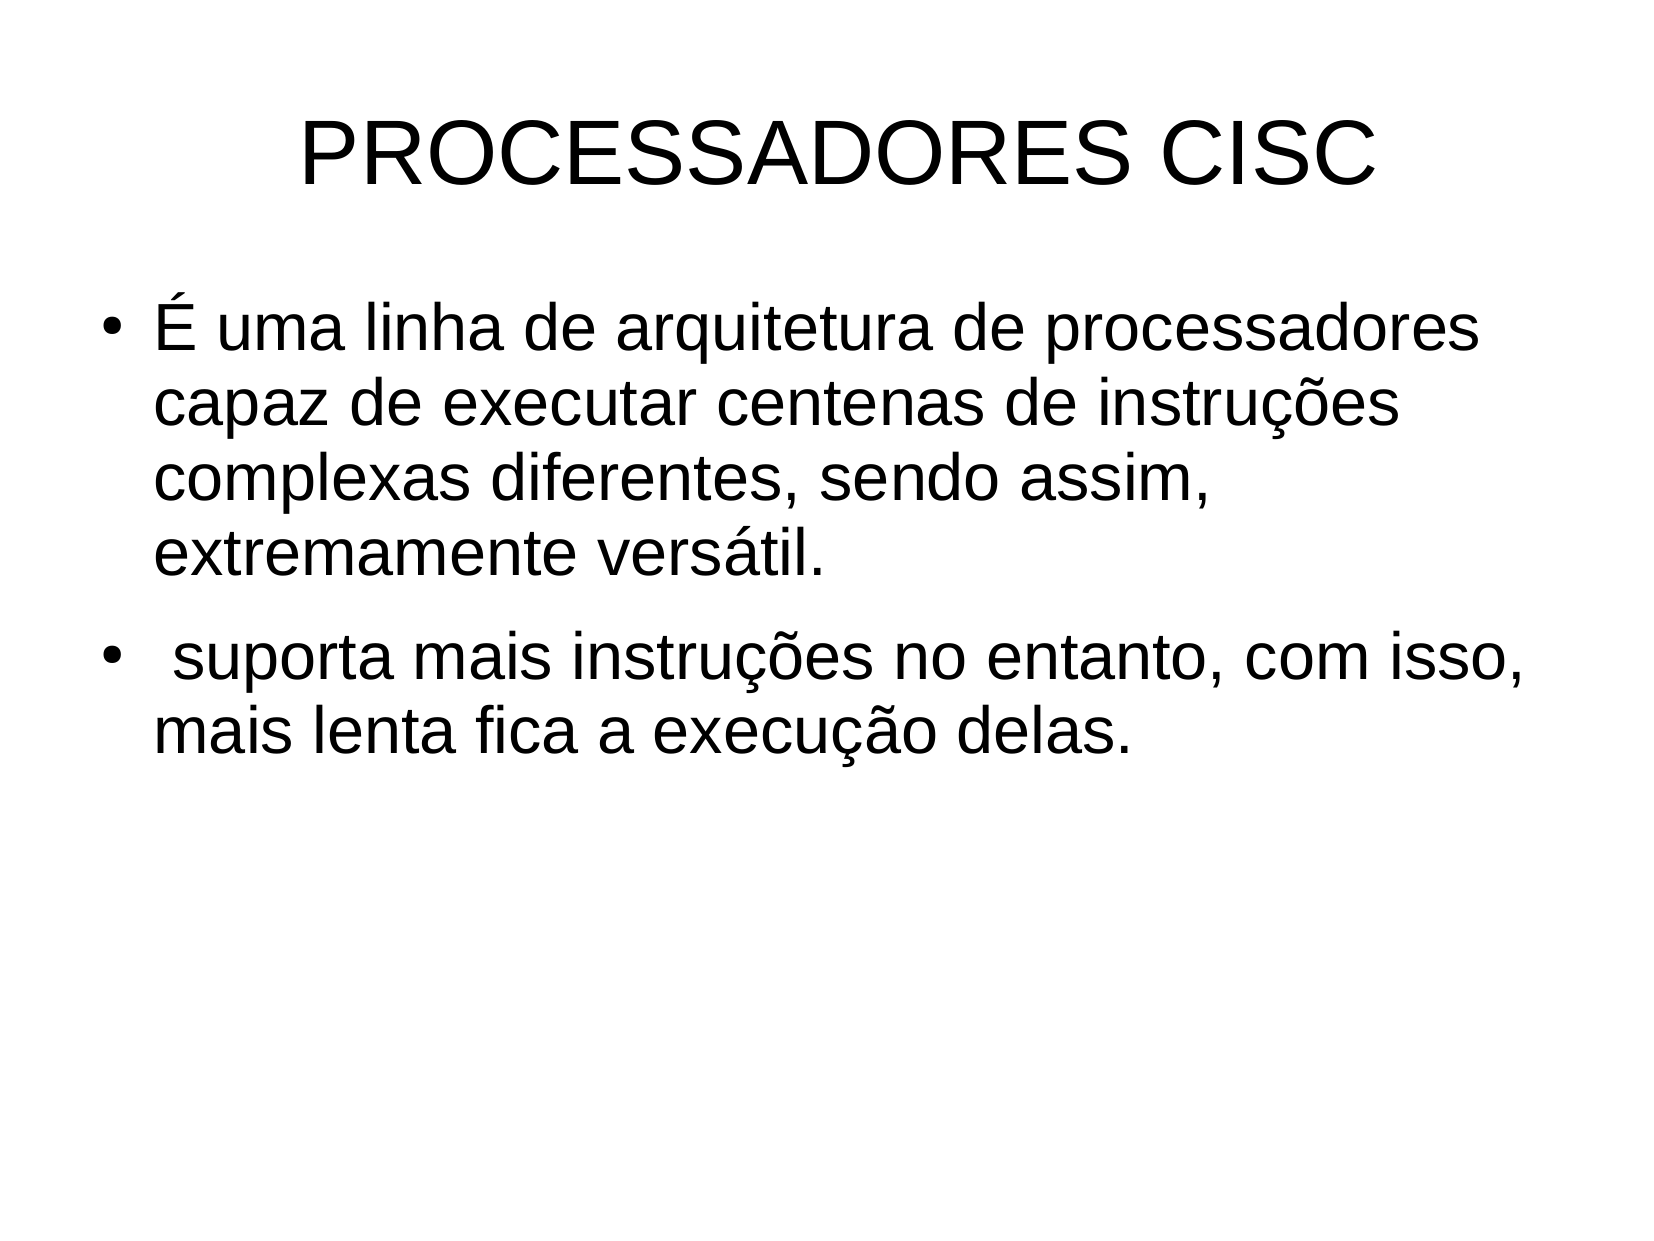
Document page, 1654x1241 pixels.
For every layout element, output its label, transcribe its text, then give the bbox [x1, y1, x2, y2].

title PROCESSADORES CISC [82, 49, 1571, 257]
list É uma linha de arquitetura de processadores capaz de executar centenas de instruções complexas diferentes, sendo assim, extremamente versátil. suporta mais instruções no entanto, com isso, mais lenta fica a execução delas. [82, 290, 1571, 1010]
